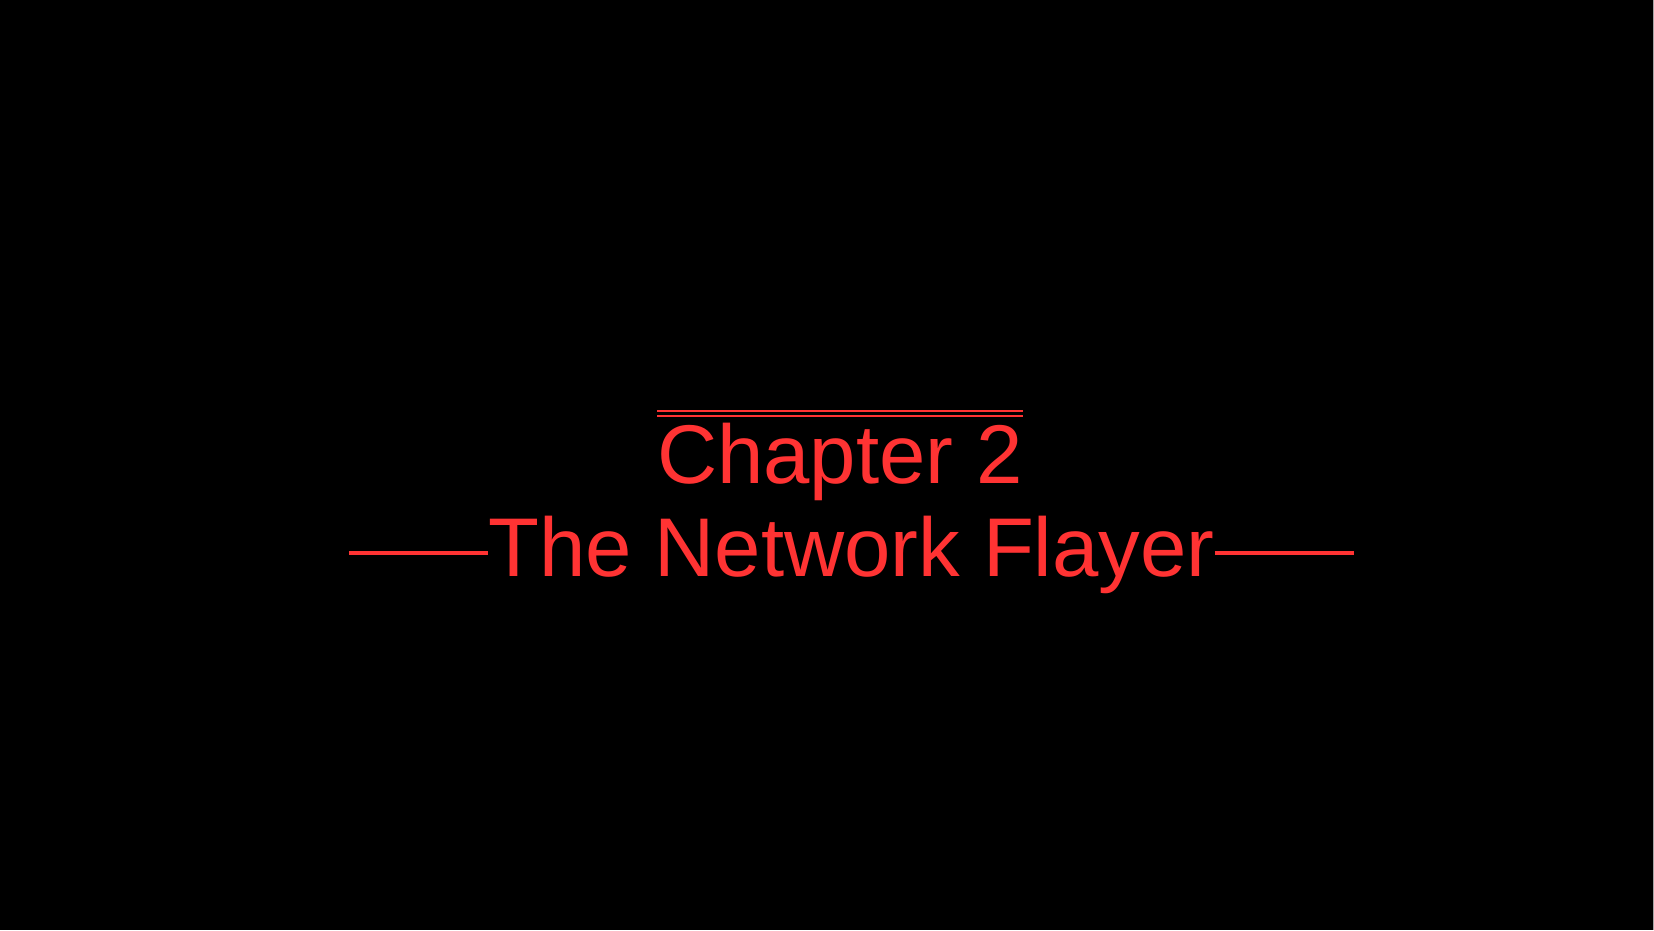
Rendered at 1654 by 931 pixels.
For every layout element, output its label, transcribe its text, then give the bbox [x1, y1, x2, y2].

text_box Chapter 2 The Network Flayer [165, 401, 1516, 777]
